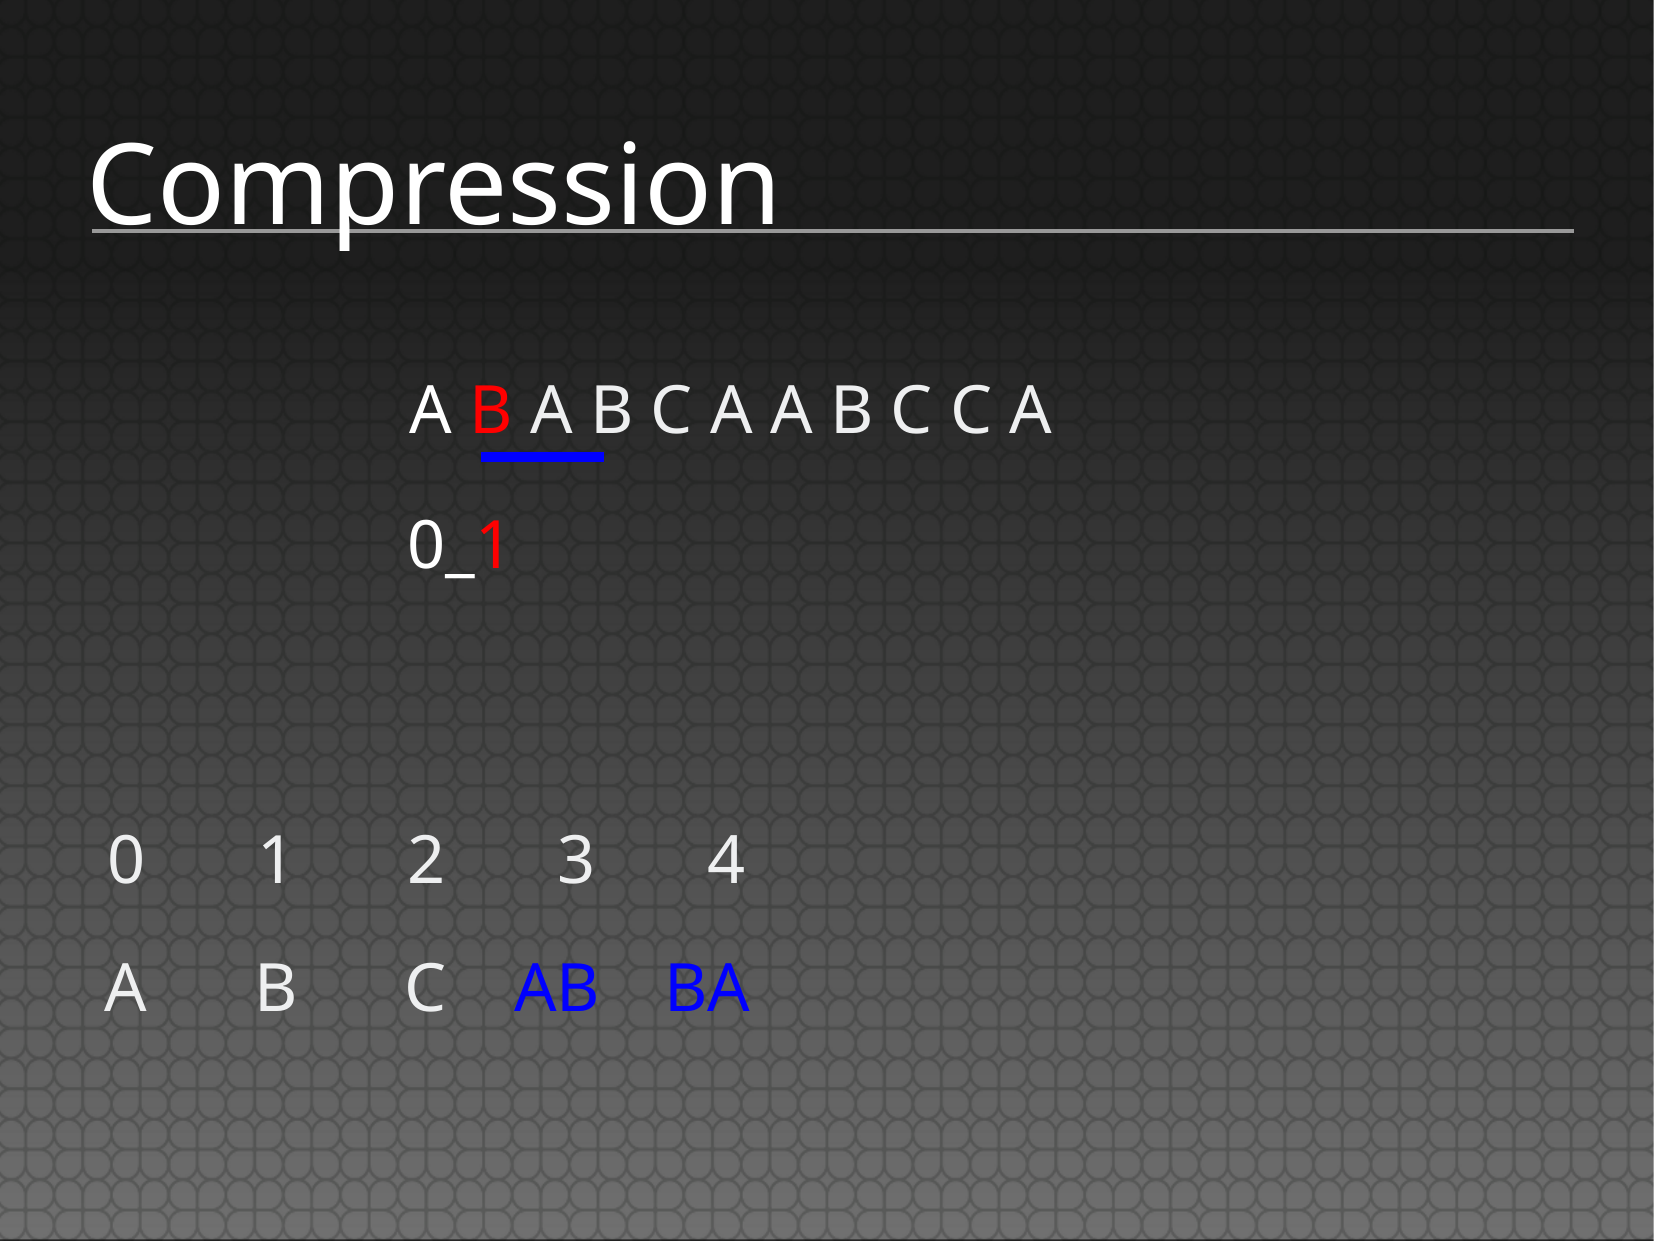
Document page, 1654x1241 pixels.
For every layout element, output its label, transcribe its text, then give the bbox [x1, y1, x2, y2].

list 0_1 [336, 497, 1342, 653]
picture [0, 0, 1654, 1241]
text_box A B C AB BA [90, 932, 1480, 1026]
list A B A B C A A B C C A [338, 362, 1345, 518]
title Compression [86, 112, 1576, 249]
text_box 0 1 2 3 4 [92, 804, 1483, 898]
